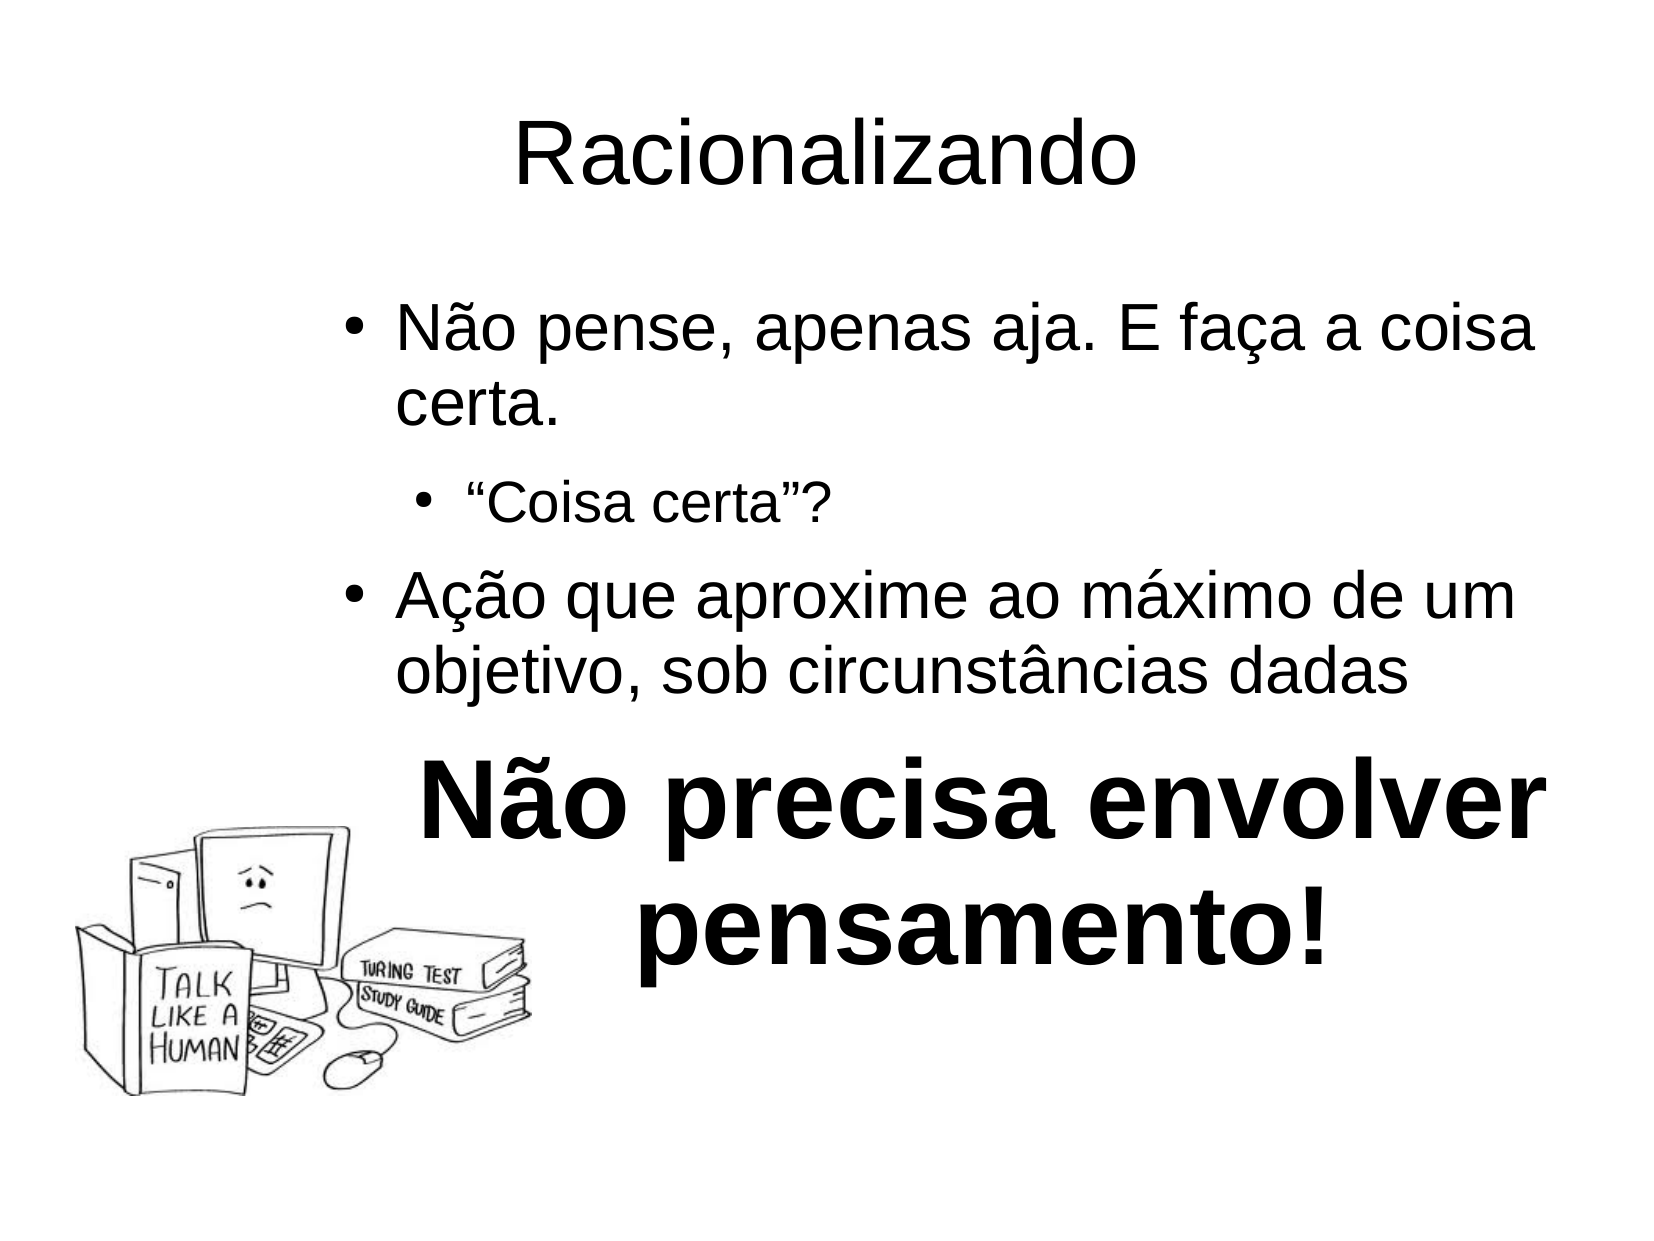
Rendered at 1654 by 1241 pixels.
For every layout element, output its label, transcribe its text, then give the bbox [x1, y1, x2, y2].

list Não pense, apenas aja. E faça a coisa certa. “Coisa certa”? Ação que aproxime ao máximo de um objetivo, sob circunstâncias dadas Não precisa envolver pensamento! [324, 290, 1571, 1109]
title Racionalizando [82, 49, 1571, 257]
picture [75, 826, 324, 1096]
